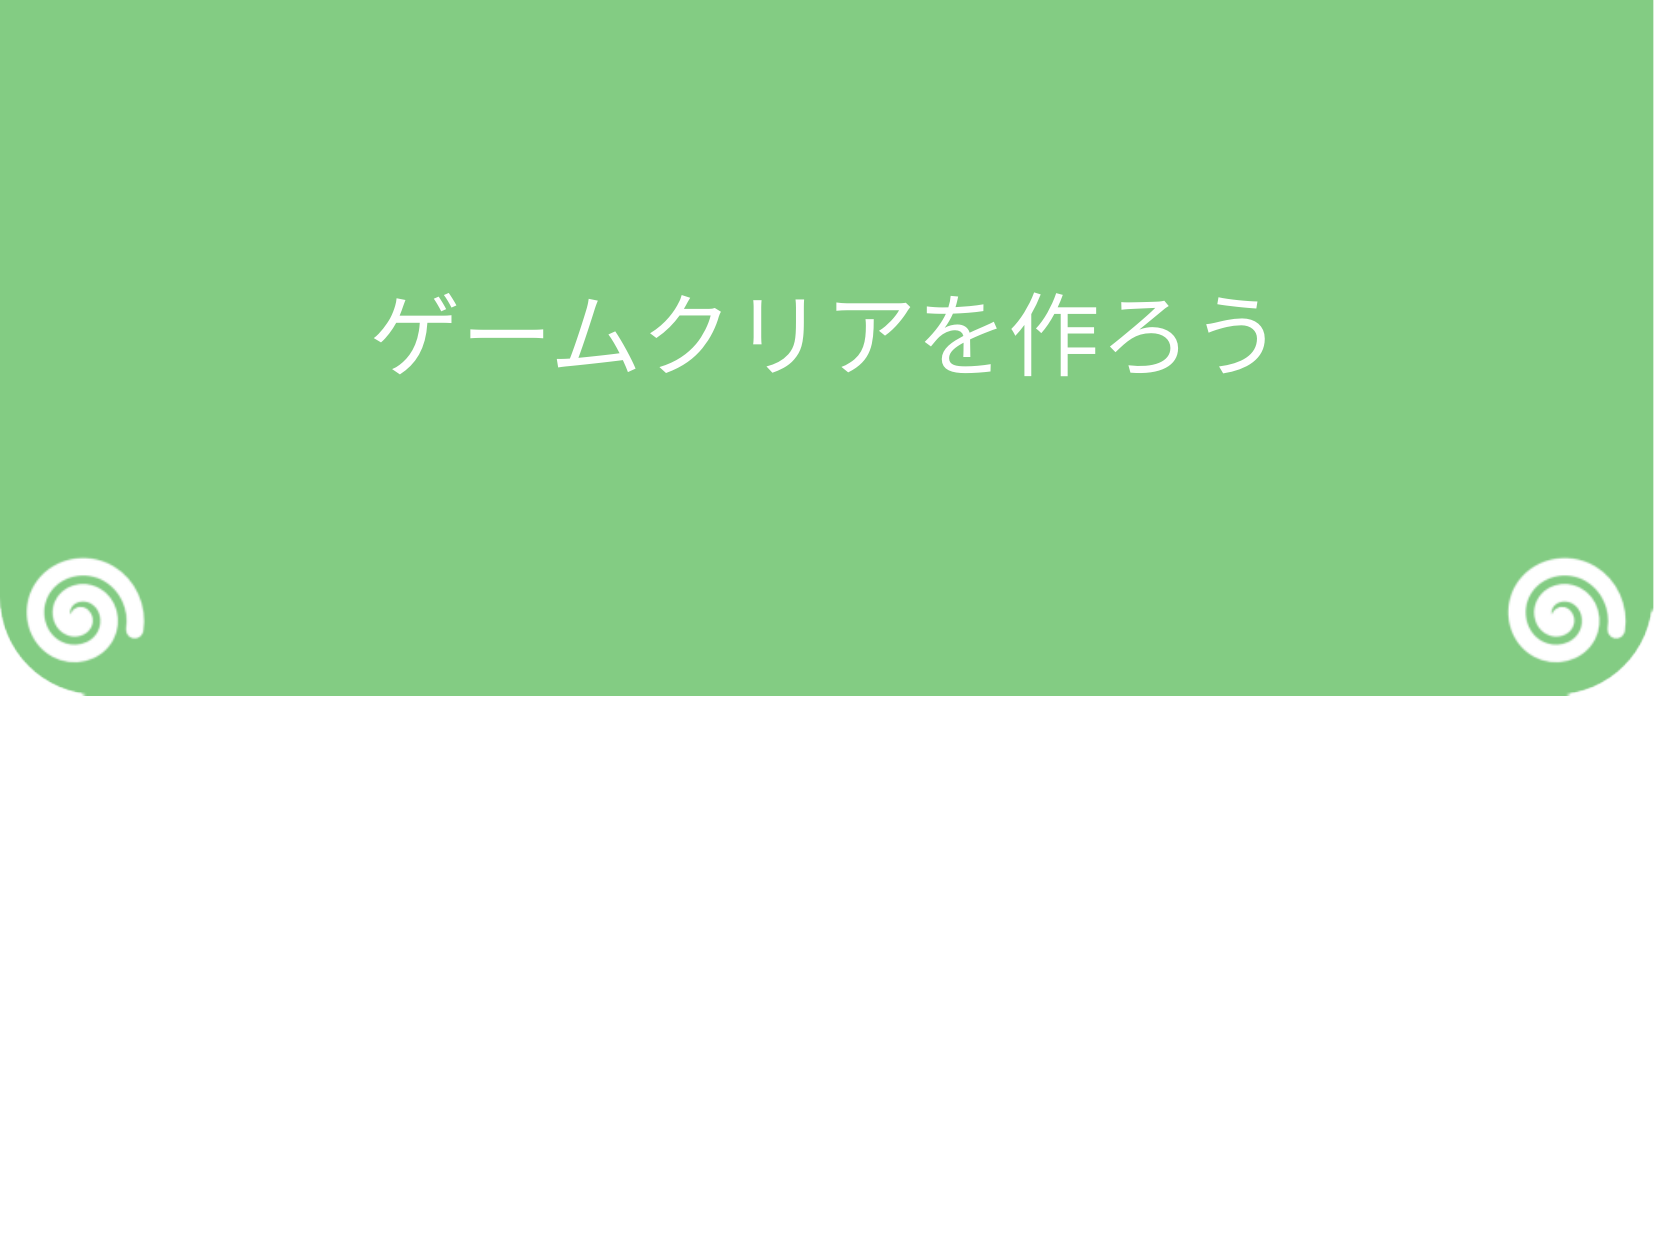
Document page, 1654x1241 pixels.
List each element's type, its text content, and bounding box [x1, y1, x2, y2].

title ゲームクリアを作ろう [82, 226, 1571, 434]
picture [0, 0, 1654, 696]
